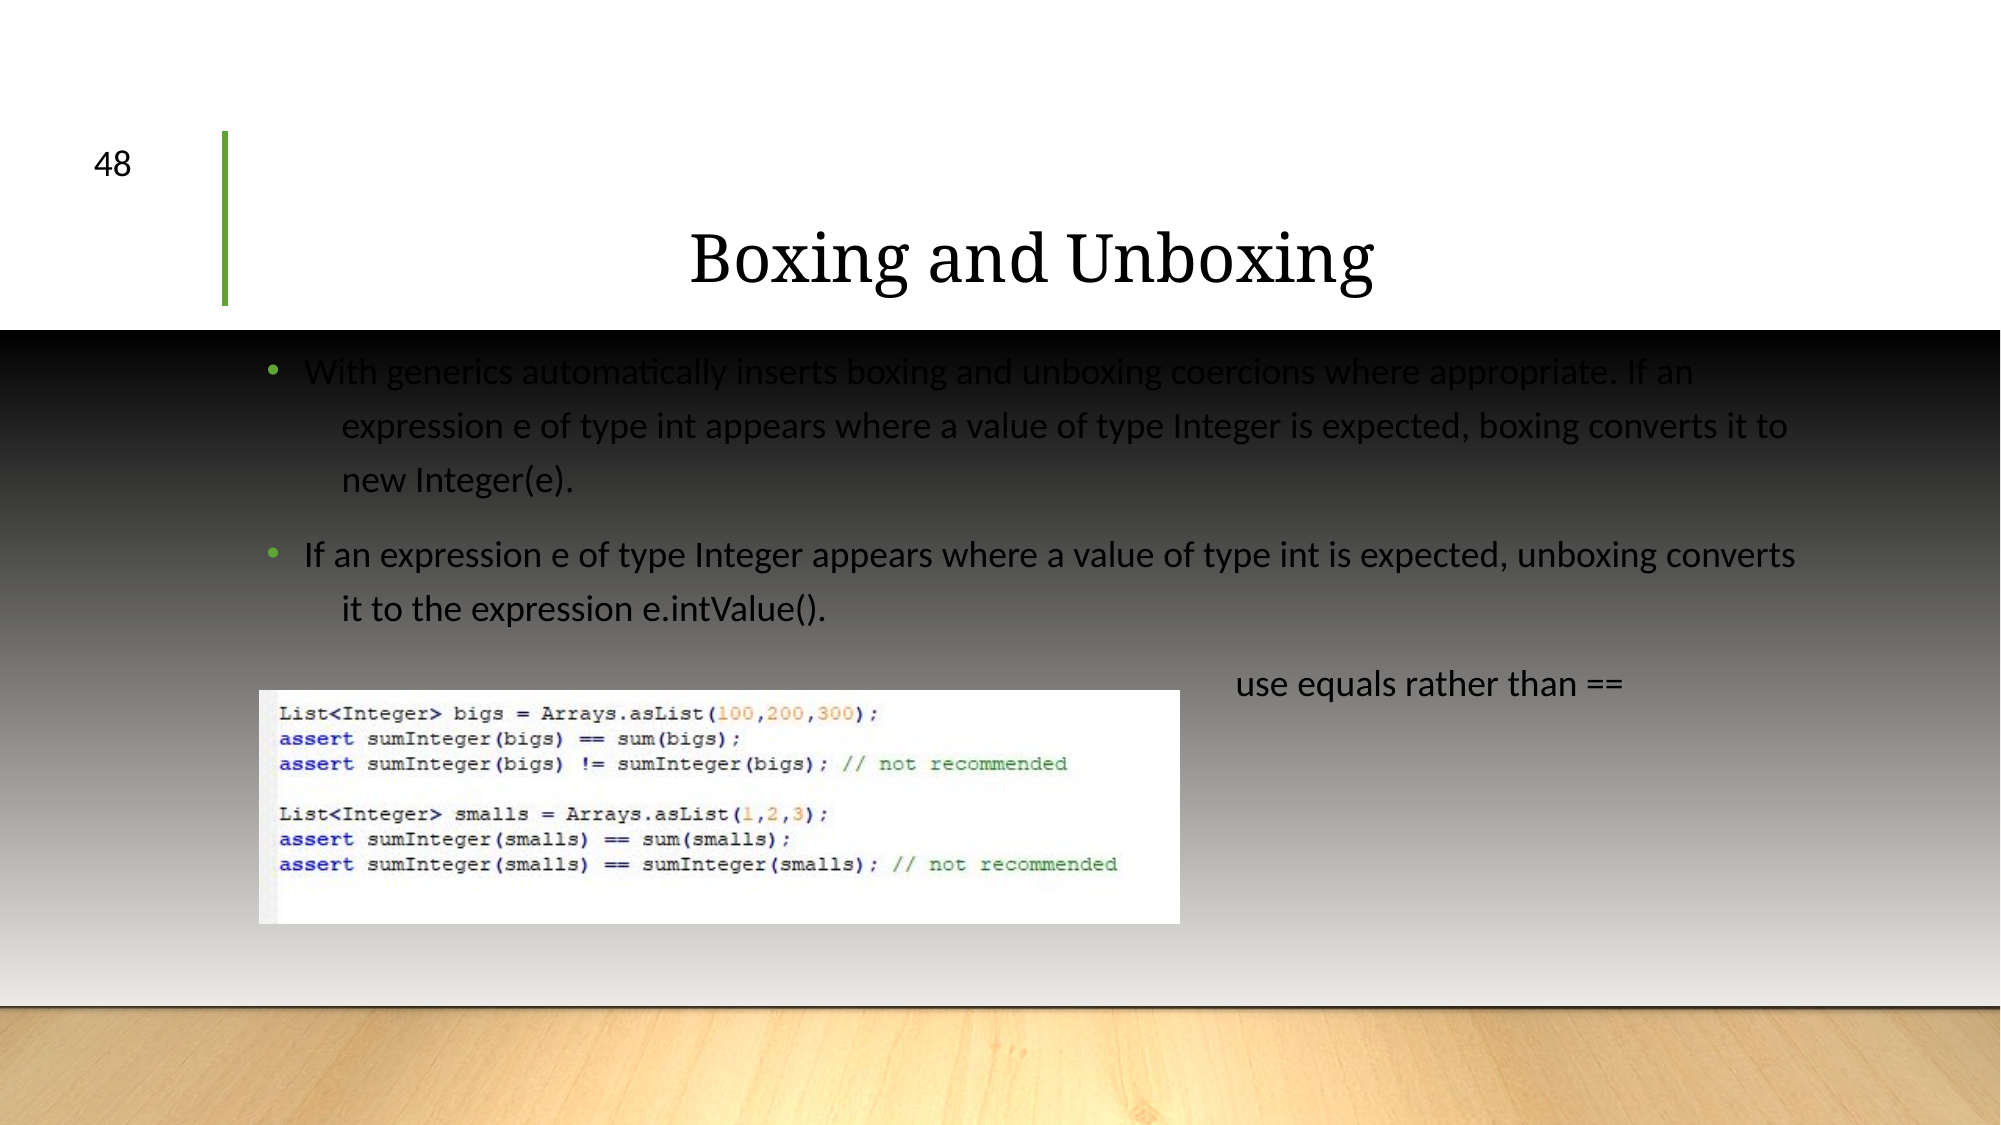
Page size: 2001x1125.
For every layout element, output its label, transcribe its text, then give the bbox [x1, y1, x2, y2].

picture [259, 690, 1180, 924]
text_box [78, 131, 212, 214]
list With generics automatically inserts boxing and unboxing coercions where appropriate. If an expression e of type int appears where a value of type Integer is expected, boxing converts it to new Integer(e). If an expression e of type Integer appears where a value of type int is expected, unboxing converts it to the expression e.intValue(). use equals rather than == [251, 330, 1814, 897]
title Boxing and Unboxing [251, 131, 1814, 305]
